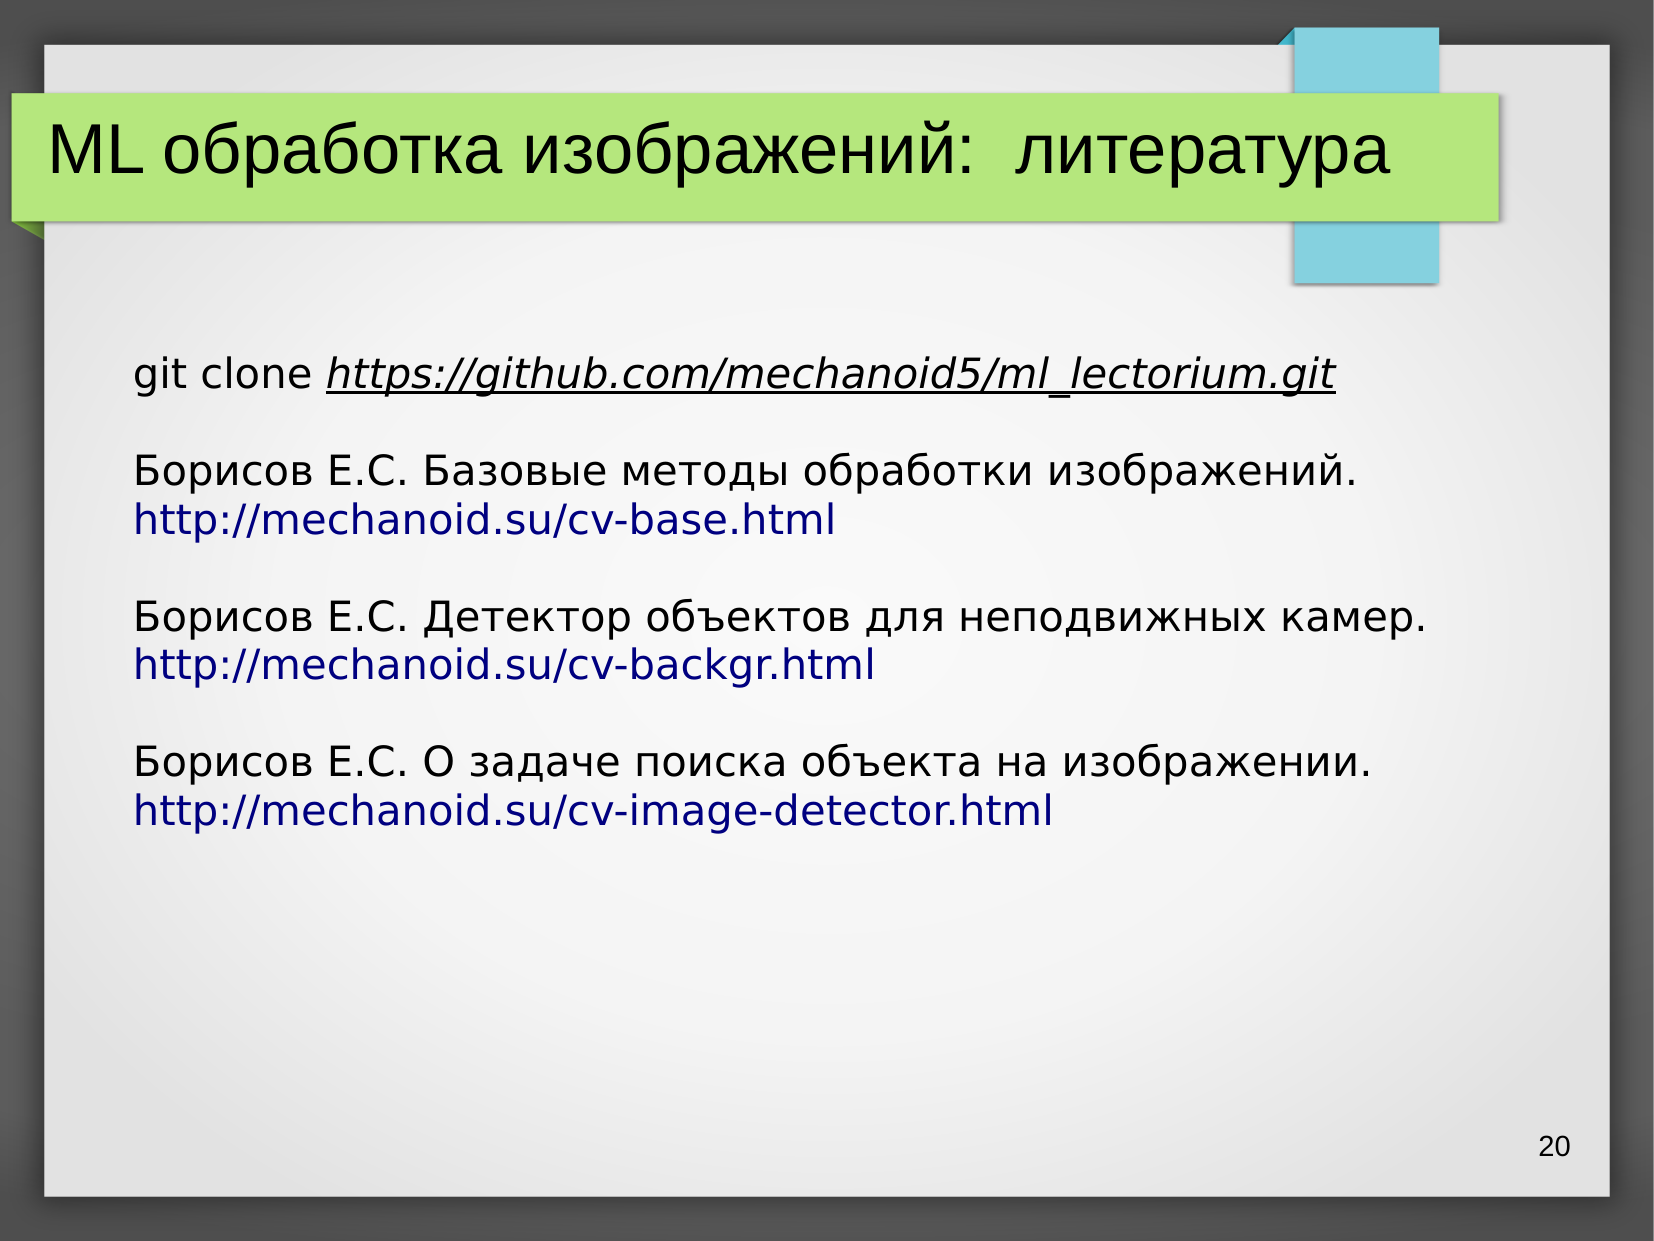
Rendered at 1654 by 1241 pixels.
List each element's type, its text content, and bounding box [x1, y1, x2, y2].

picture [0, 0, 1654, 1241]
title ML обработка изображений: литература [47, 96, 1536, 201]
text_box git clone https://github.com/mechanoid5/ml_lectorium.git Борисов Е.С. Базовые методы обработки изображений. http://mechanoid.su/cv-base.html Борисов Е.С. Детектор объектов для неподвижных камер. http://mechanoid.su/cv-backgr.html Борисов Е.С. О задаче поиска объекта на изображении. http://mechanoid.su/cv-image-detector.html [118, 342, 1595, 1080]
